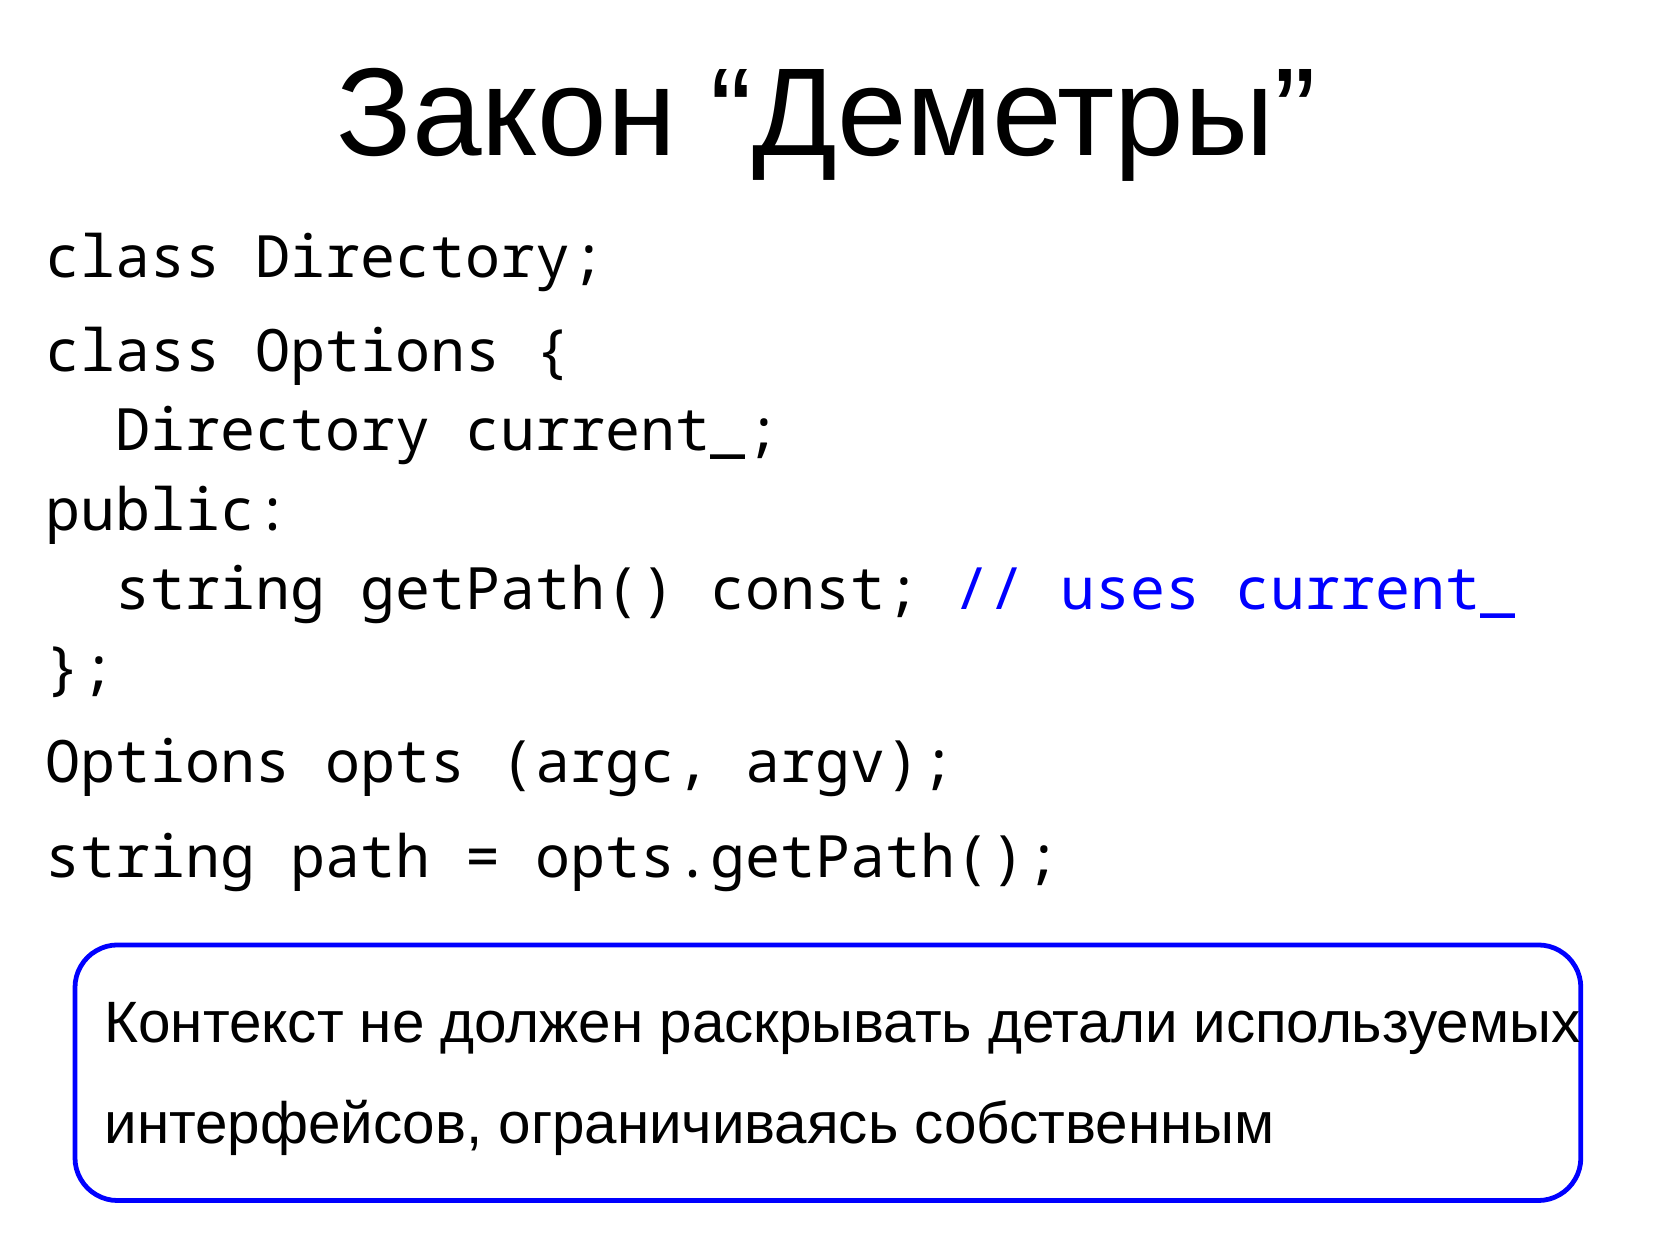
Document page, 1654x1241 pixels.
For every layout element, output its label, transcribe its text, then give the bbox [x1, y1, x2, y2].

text_box Контекст не должен раскрывать детали используемых интерфейсов, ограничиваясь собственным [75, 944, 1581, 1201]
list class Directory; class Options { Directory current_; public: string getPath() const; // uses current_ }; Options opts (argc, argv); string path = opts.getPath(); [45, 215, 1583, 1201]
title Закон “Деметры” [82, 8, 1571, 215]
